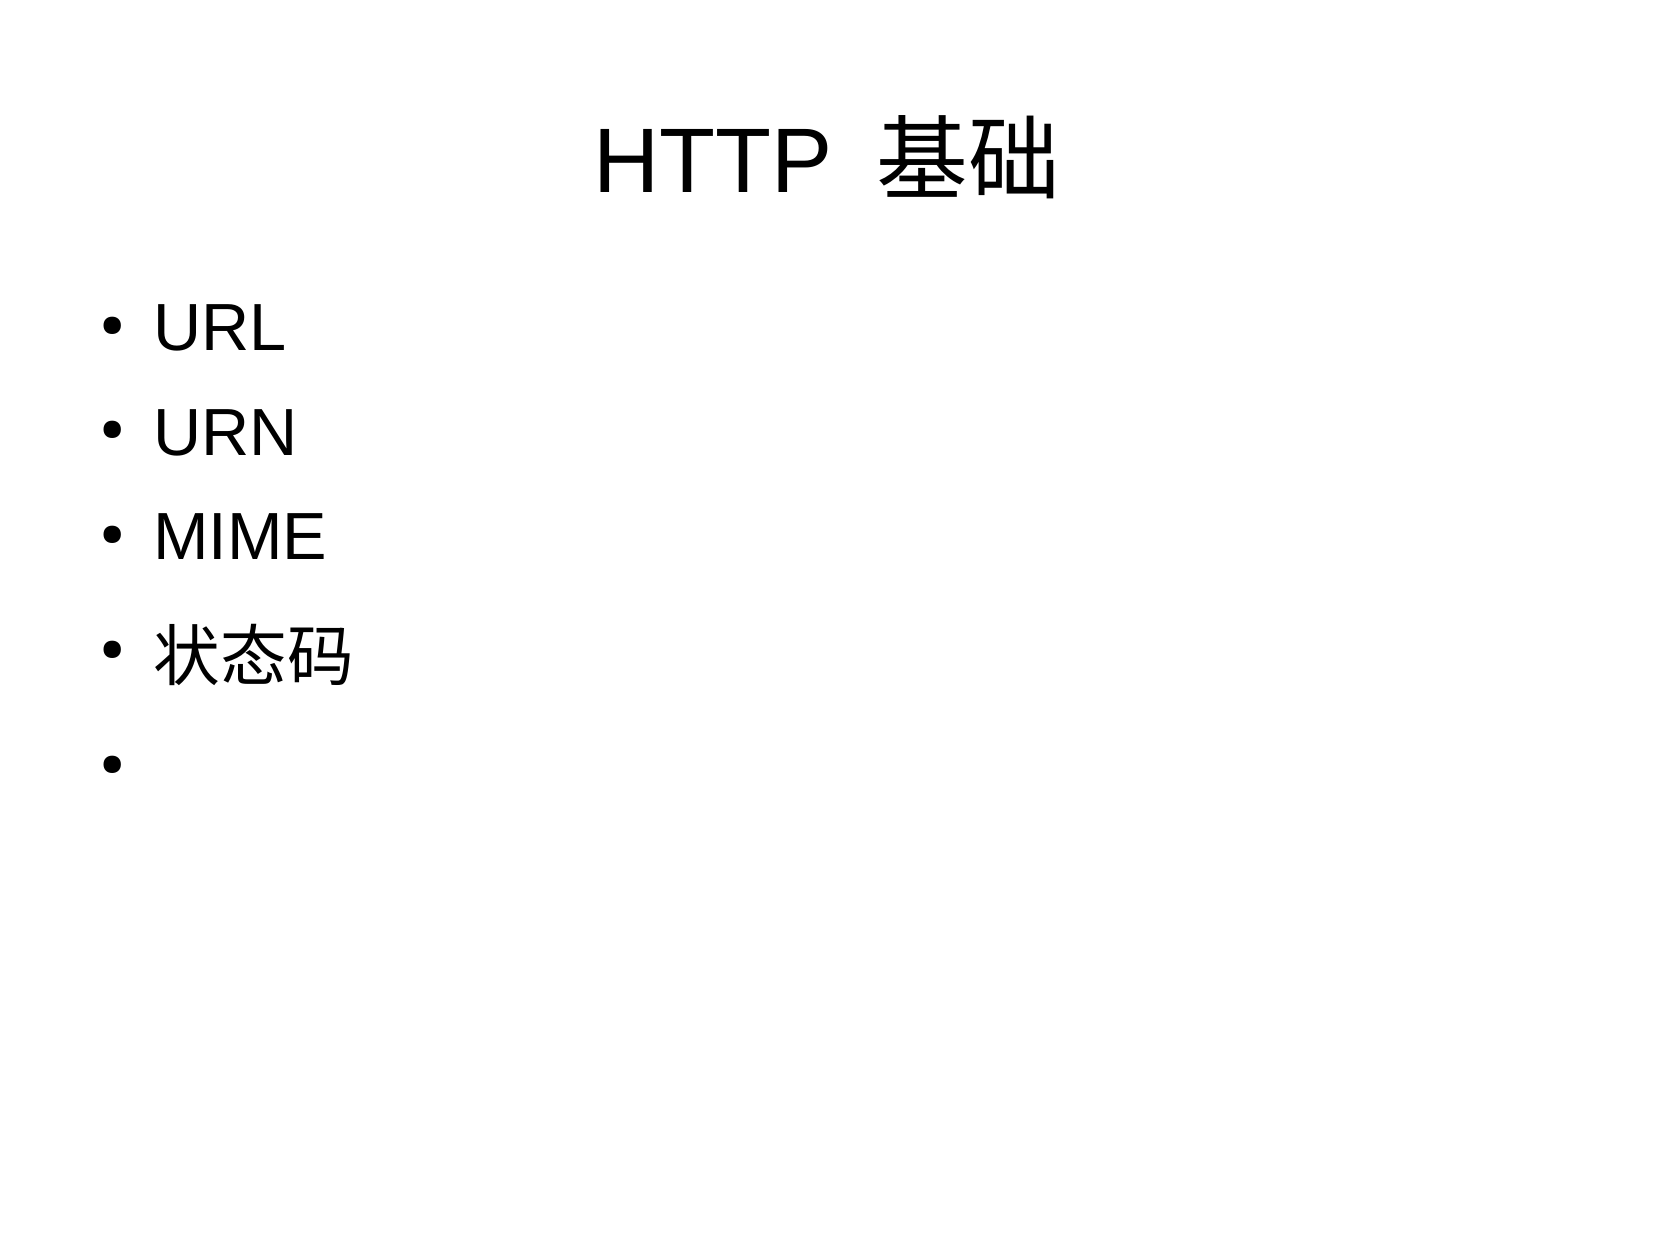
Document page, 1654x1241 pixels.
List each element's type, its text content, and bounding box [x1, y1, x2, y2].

title HTTP 基础 [82, 49, 1571, 257]
list URL URN MIME 状态码 [82, 290, 1571, 1010]
